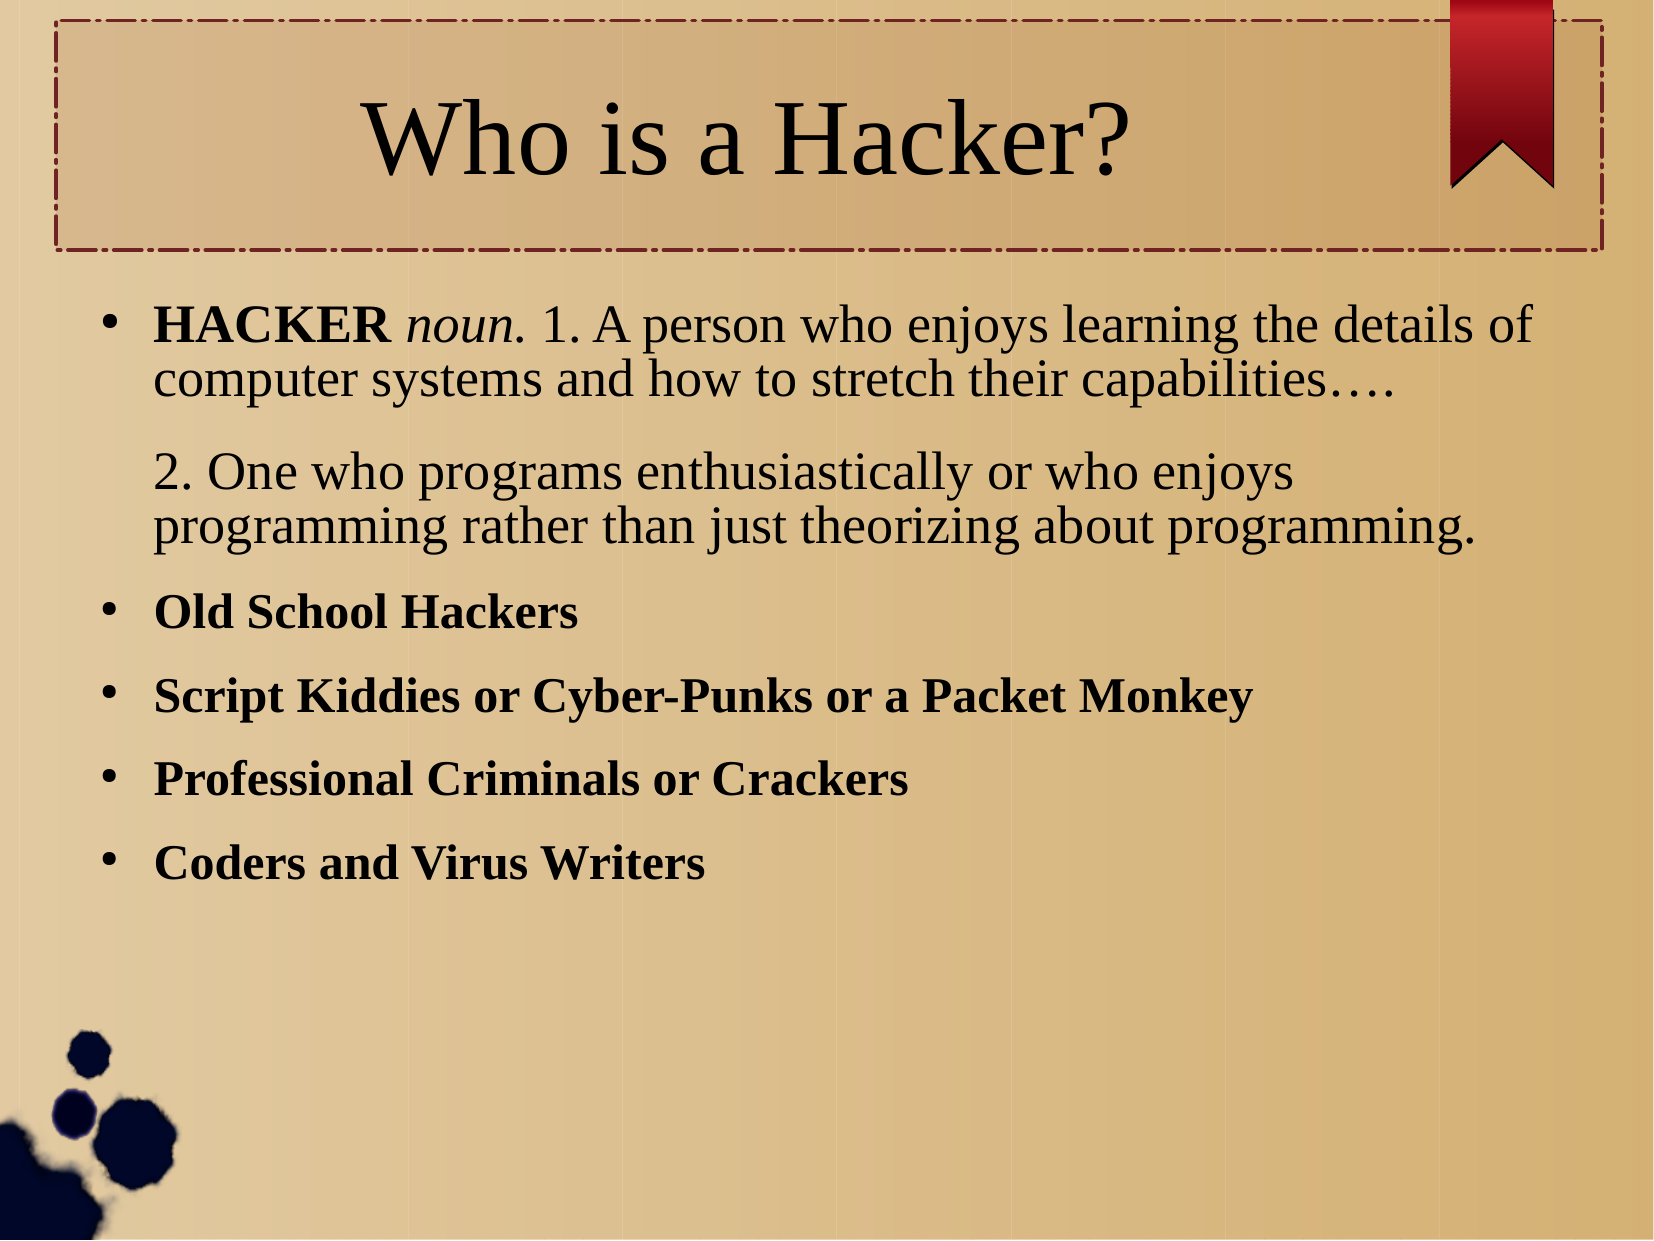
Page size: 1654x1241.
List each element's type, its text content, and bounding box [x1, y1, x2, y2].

title Who is a Hacker? [82, 47, 1412, 229]
list HACKER noun. 1. A person who enjoys learning the details of computer systems and how to stretch their capabilities…. 2. One who programs enthusiastically or who enjoys programming rather than just theorizing about programming. Old School Hackers Script Kiddies or Cyber-Punks or a Packet Monkey Professional Criminals or Crackers Coders and Virus Writers [82, 299, 1571, 1019]
